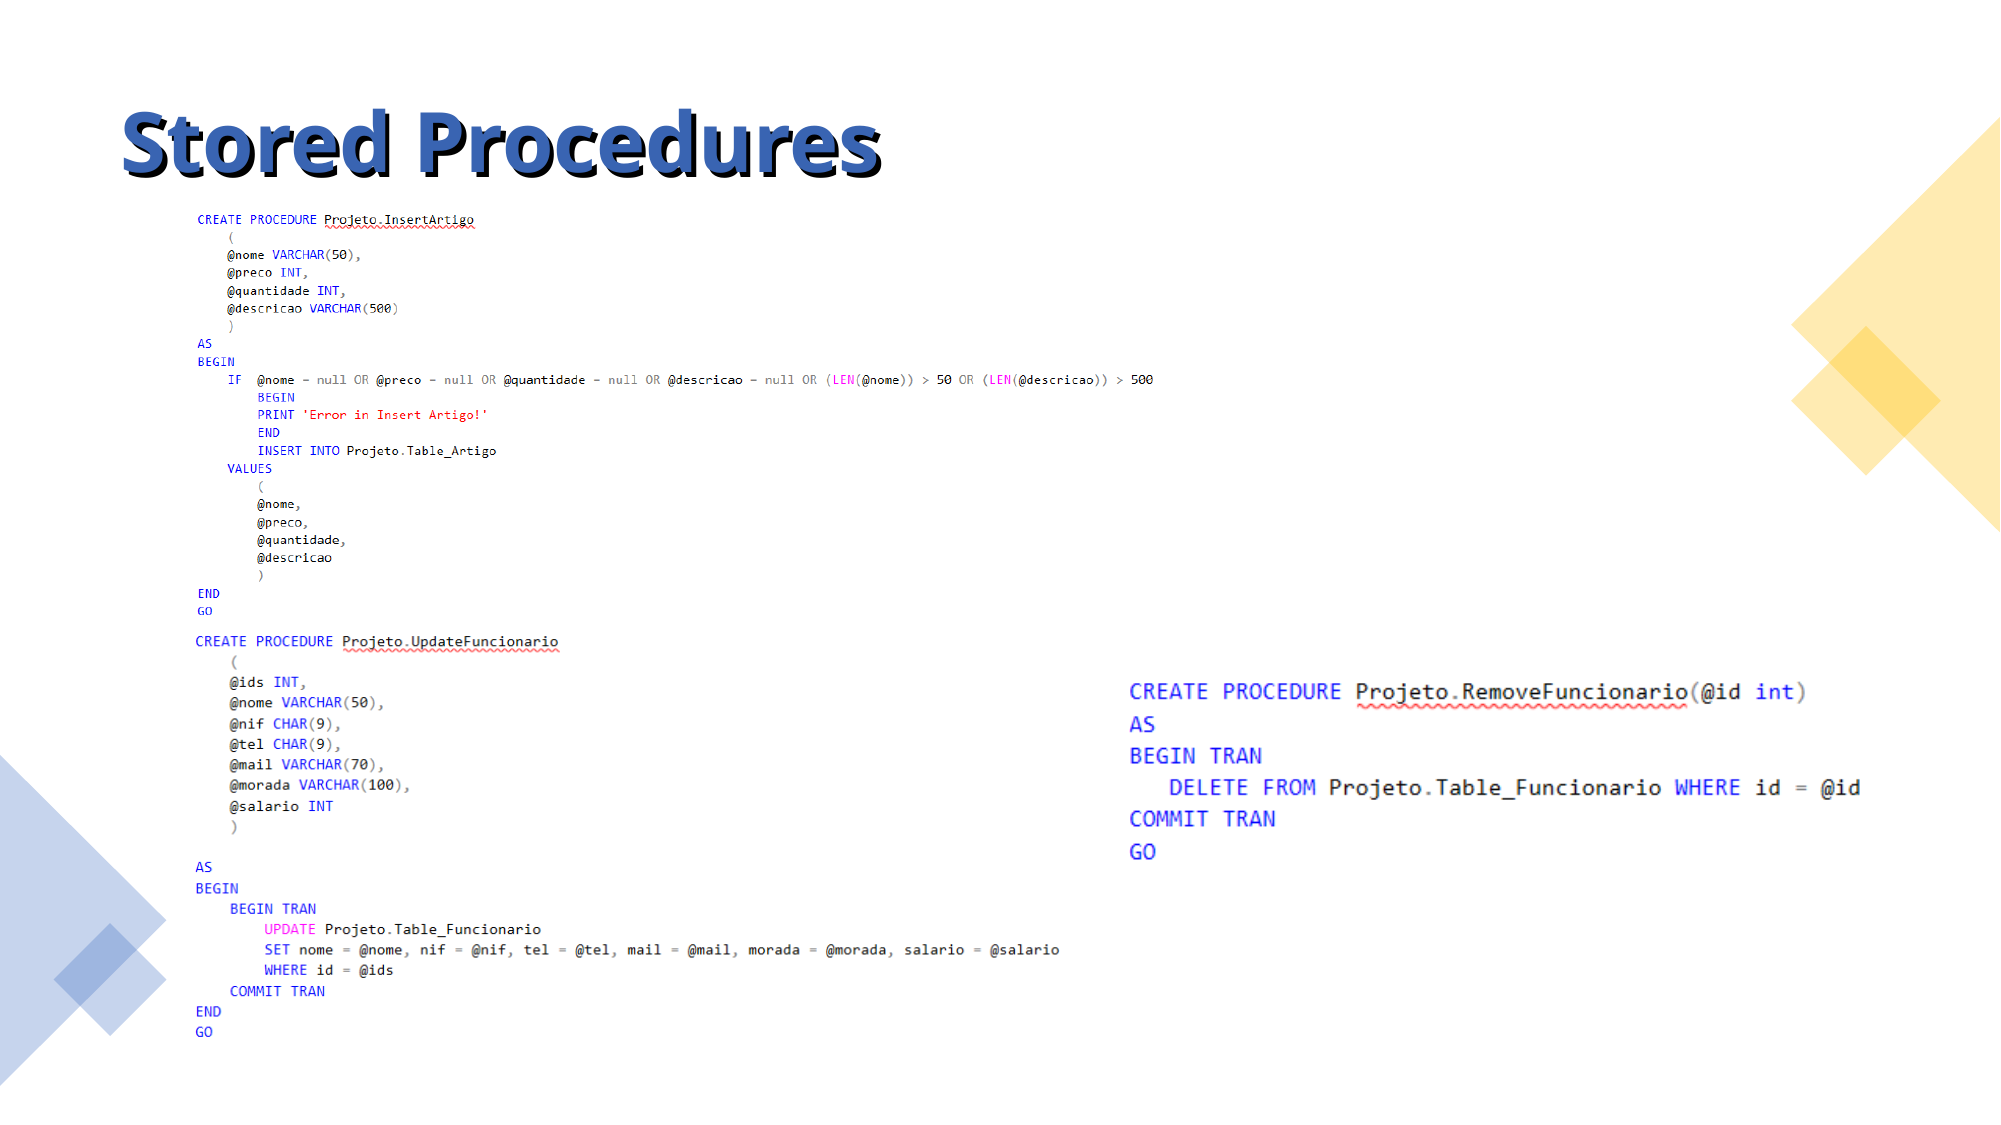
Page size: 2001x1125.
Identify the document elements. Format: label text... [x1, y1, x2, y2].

picture [195, 631, 1076, 1045]
picture [1129, 671, 1877, 866]
title Stored Procedures [105, 52, 1895, 240]
text_box [0, 0, 2000, 1125]
picture [195, 211, 1160, 622]
